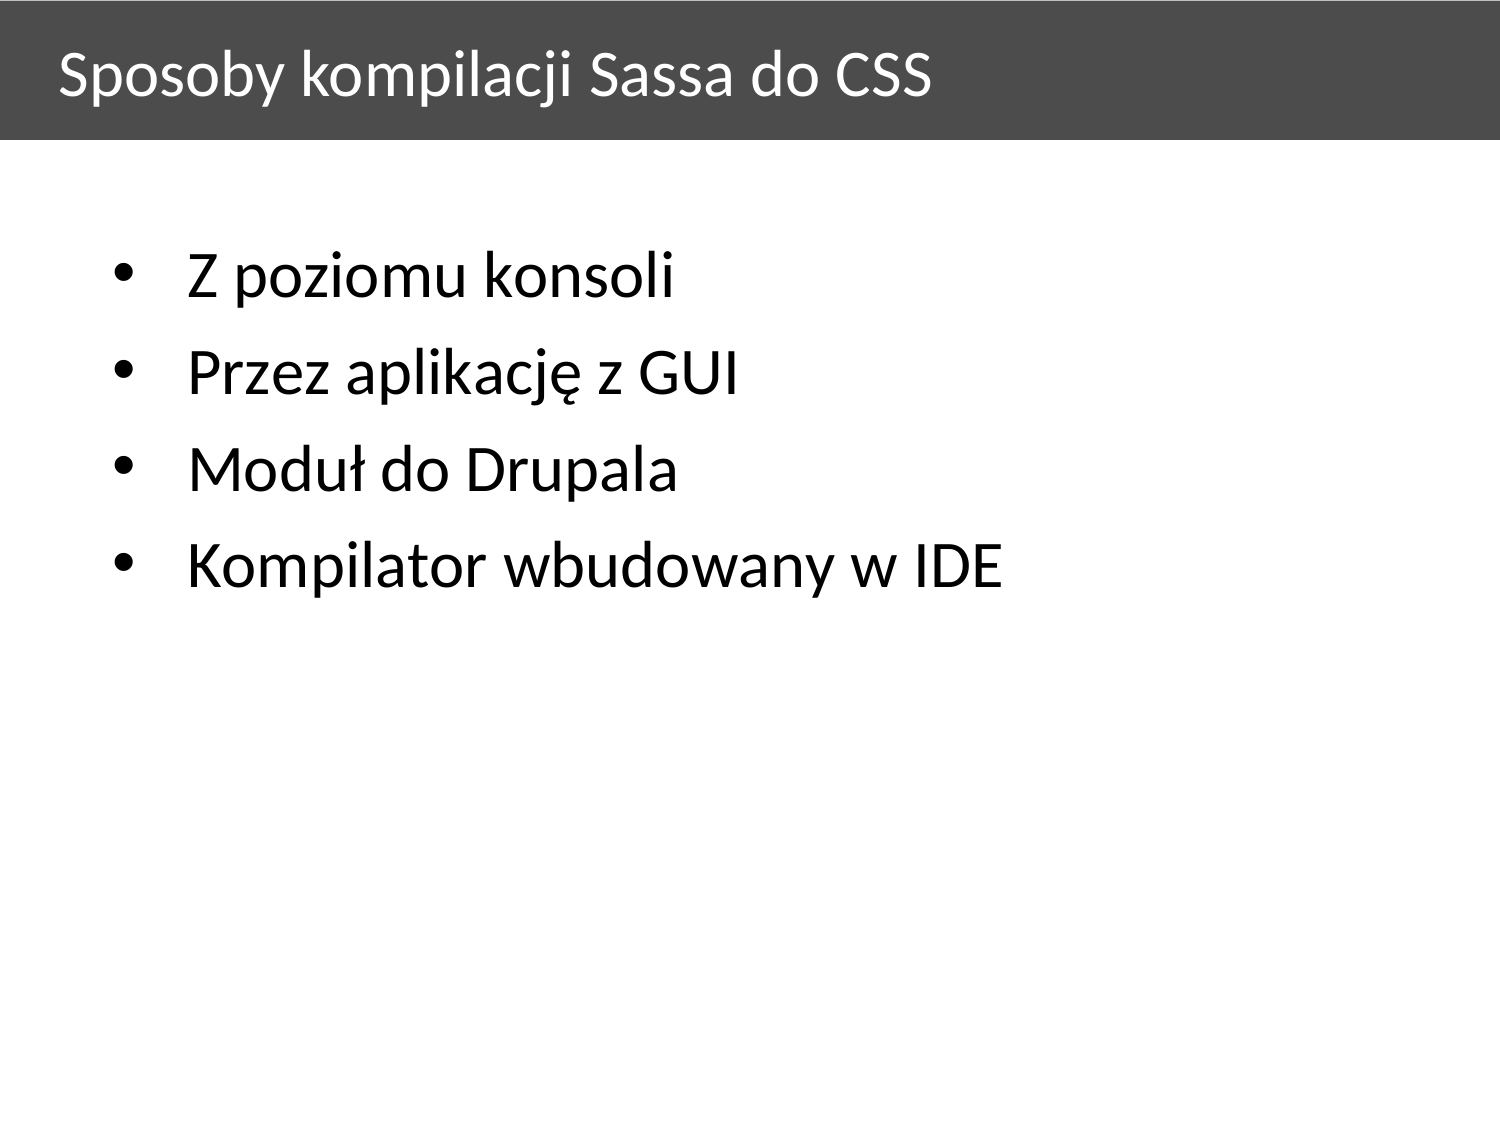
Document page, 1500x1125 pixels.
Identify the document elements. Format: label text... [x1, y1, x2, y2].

subtitle Z poziomu konsoli Przez aplikację z GUI Moduł do Drupala Kompilator wbudowany w IDE [0, 142, 1495, 612]
text_box Sposoby kompilacji Sassa do CSS [0, 1, 1500, 140]
